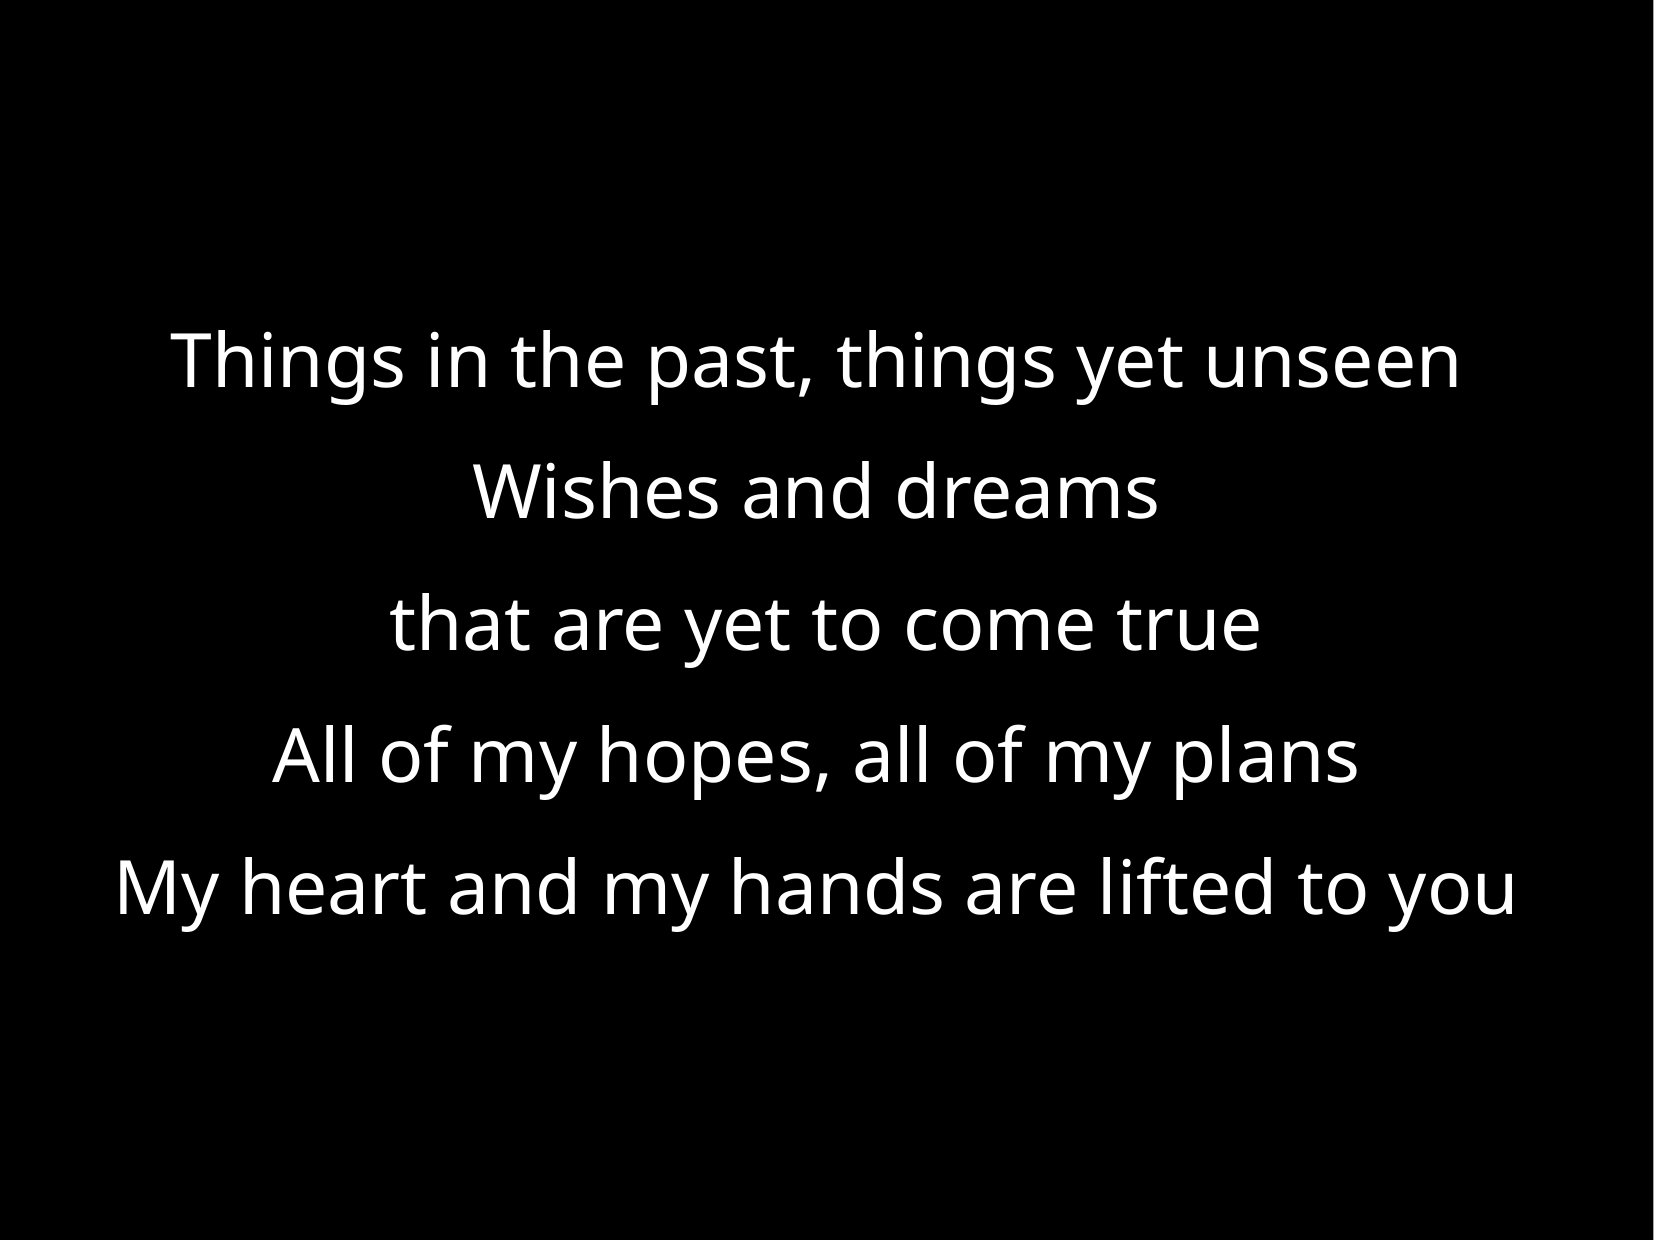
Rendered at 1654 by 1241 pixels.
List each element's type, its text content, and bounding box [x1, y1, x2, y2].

list Things in the past, things yet unseen Wishes and dreams that are yet to come true All of my hopes, all of my plans My heart and my hands are lifted to you [0, 307, 1654, 1229]
